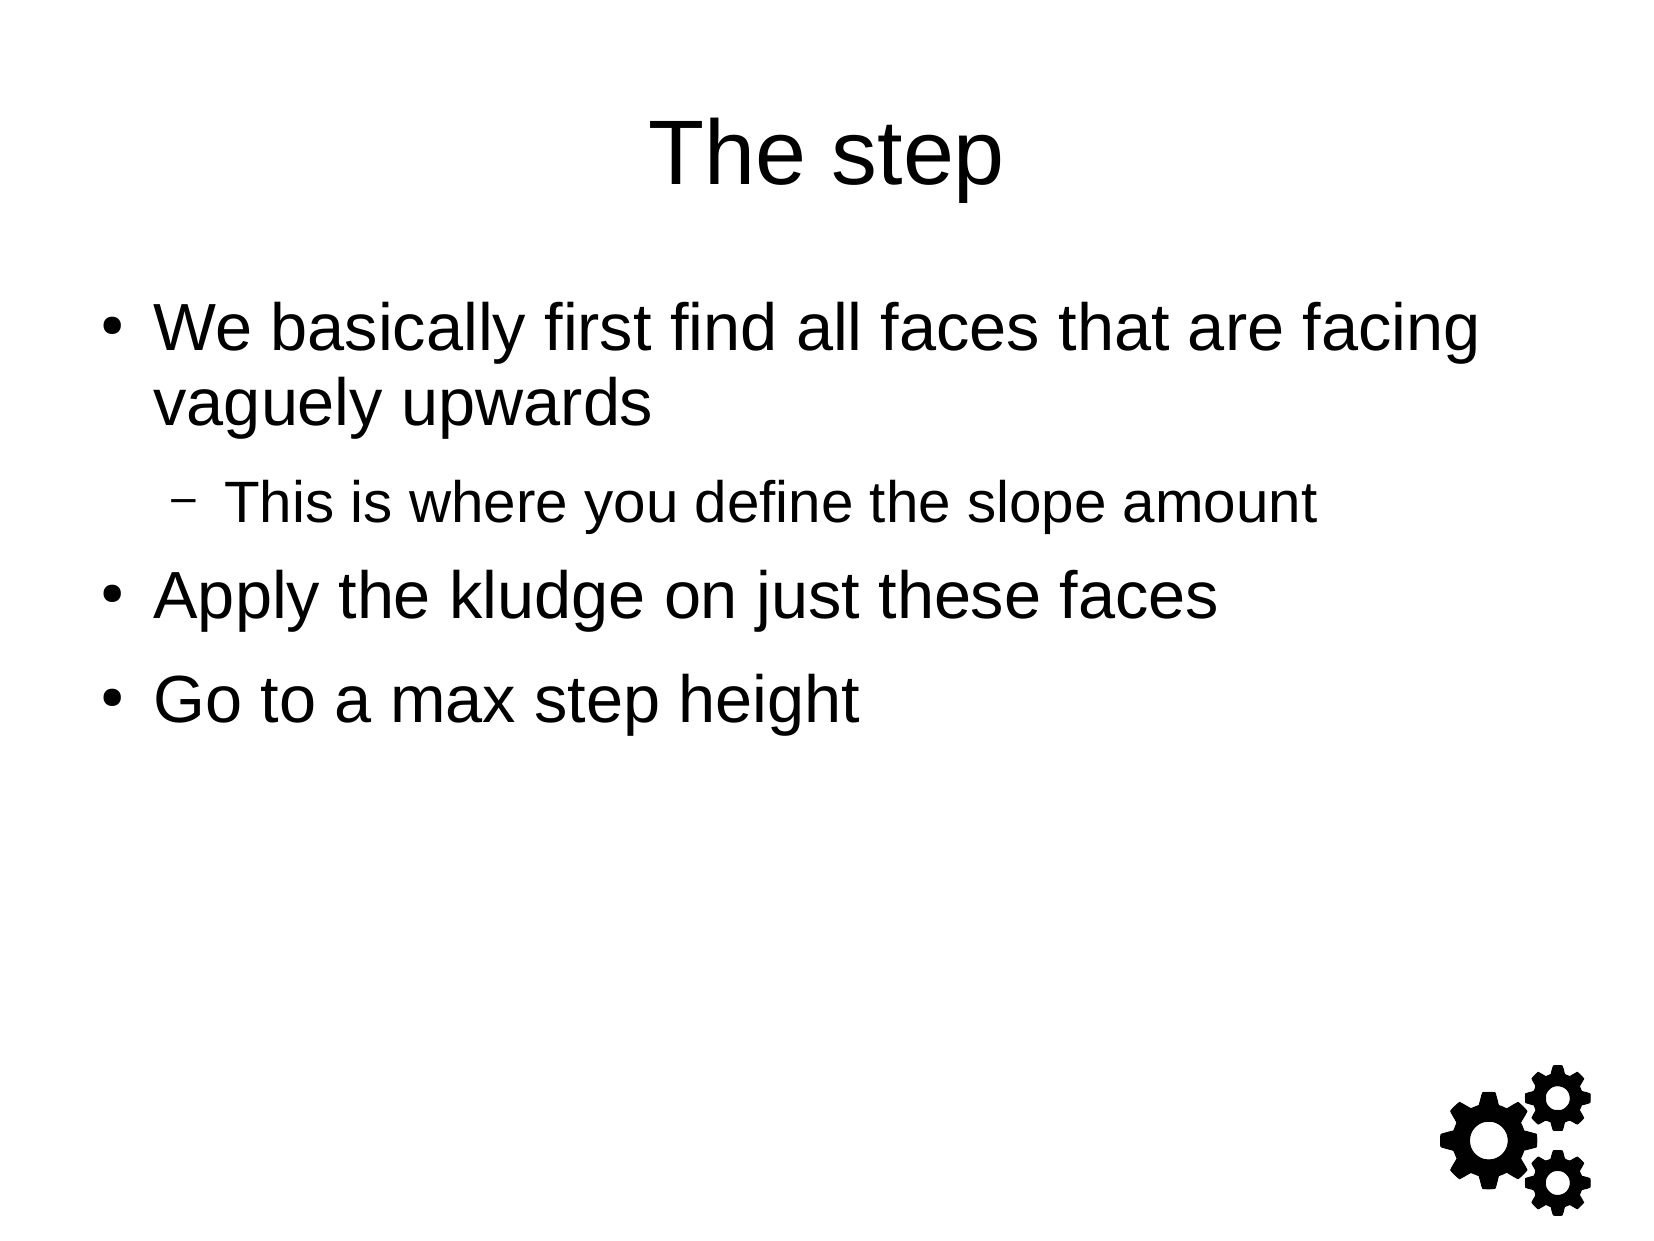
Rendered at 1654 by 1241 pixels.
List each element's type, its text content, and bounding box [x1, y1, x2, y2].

title The step [82, 49, 1571, 257]
picture [1440, 1065, 1591, 1216]
list We basically first find all faces that are facing vaguely upwards This is where you define the slope amount Apply the kludge on just these faces Go to a max step height [82, 290, 1571, 1010]
